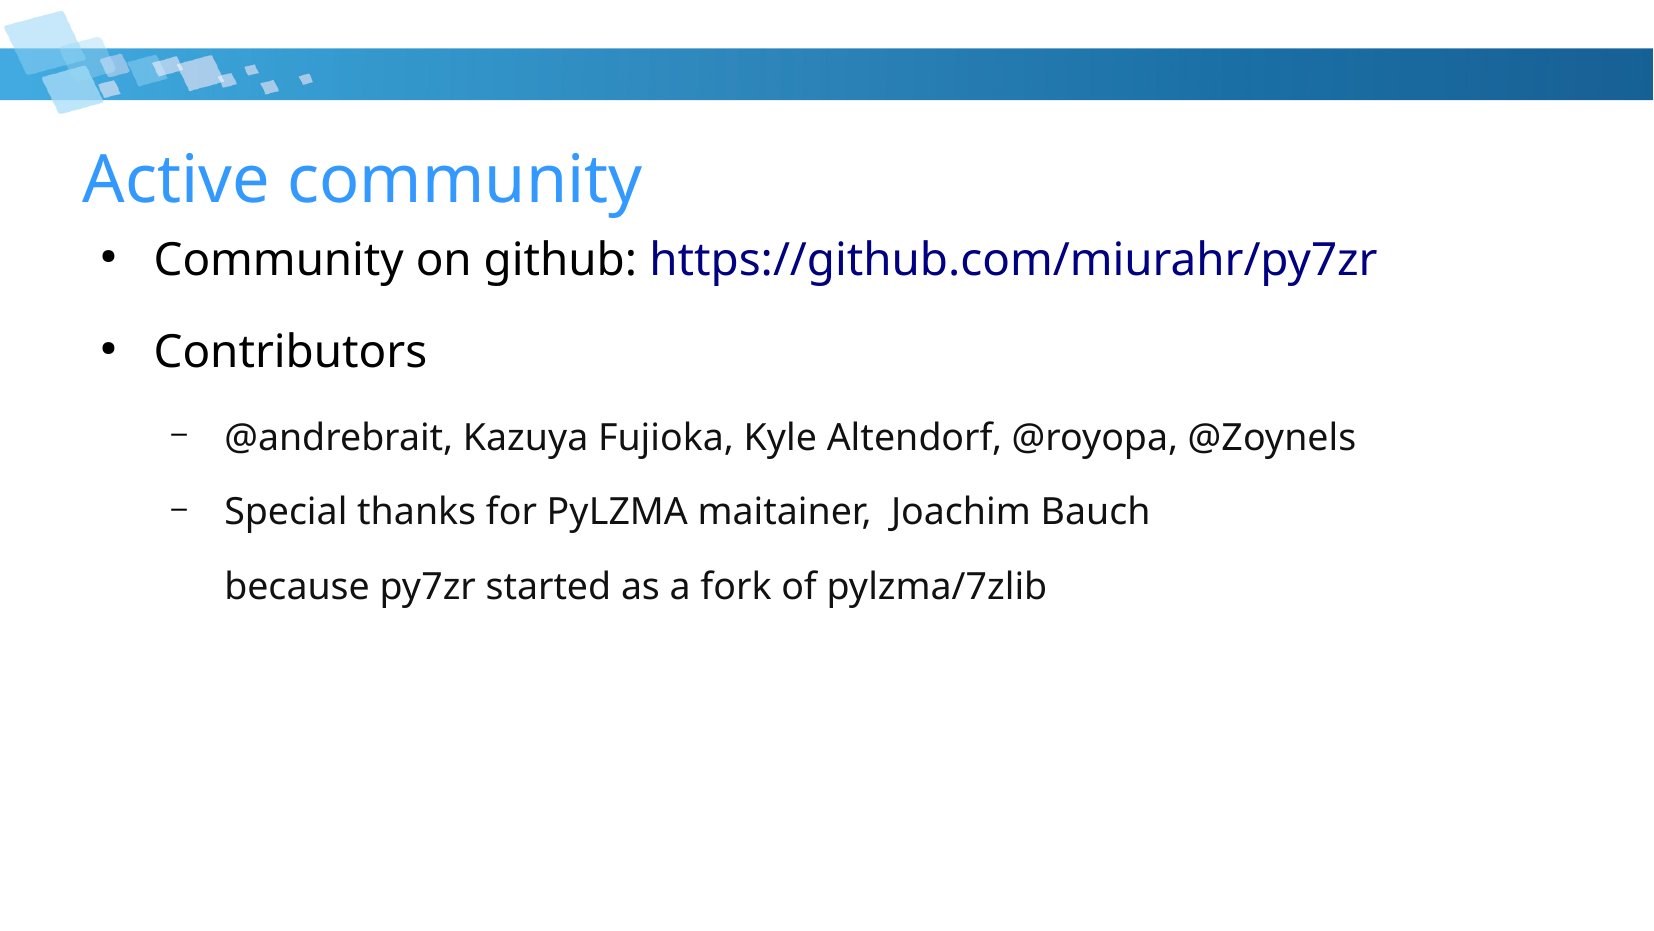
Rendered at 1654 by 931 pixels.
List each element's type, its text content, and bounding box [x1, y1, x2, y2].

picture [0, 0, 1653, 929]
list Community on github: https://github.com/miurahr/py7zr Contributors @andrebrait, Kazuya Fujioka, Kyle Altendorf, @royopa, @Zoynels Special thanks for PyLZMA maitainer, Joachim Bauch because py7zr started as a fork of pylzma/7zlib [82, 226, 1571, 766]
title Active community [82, 99, 1571, 226]
